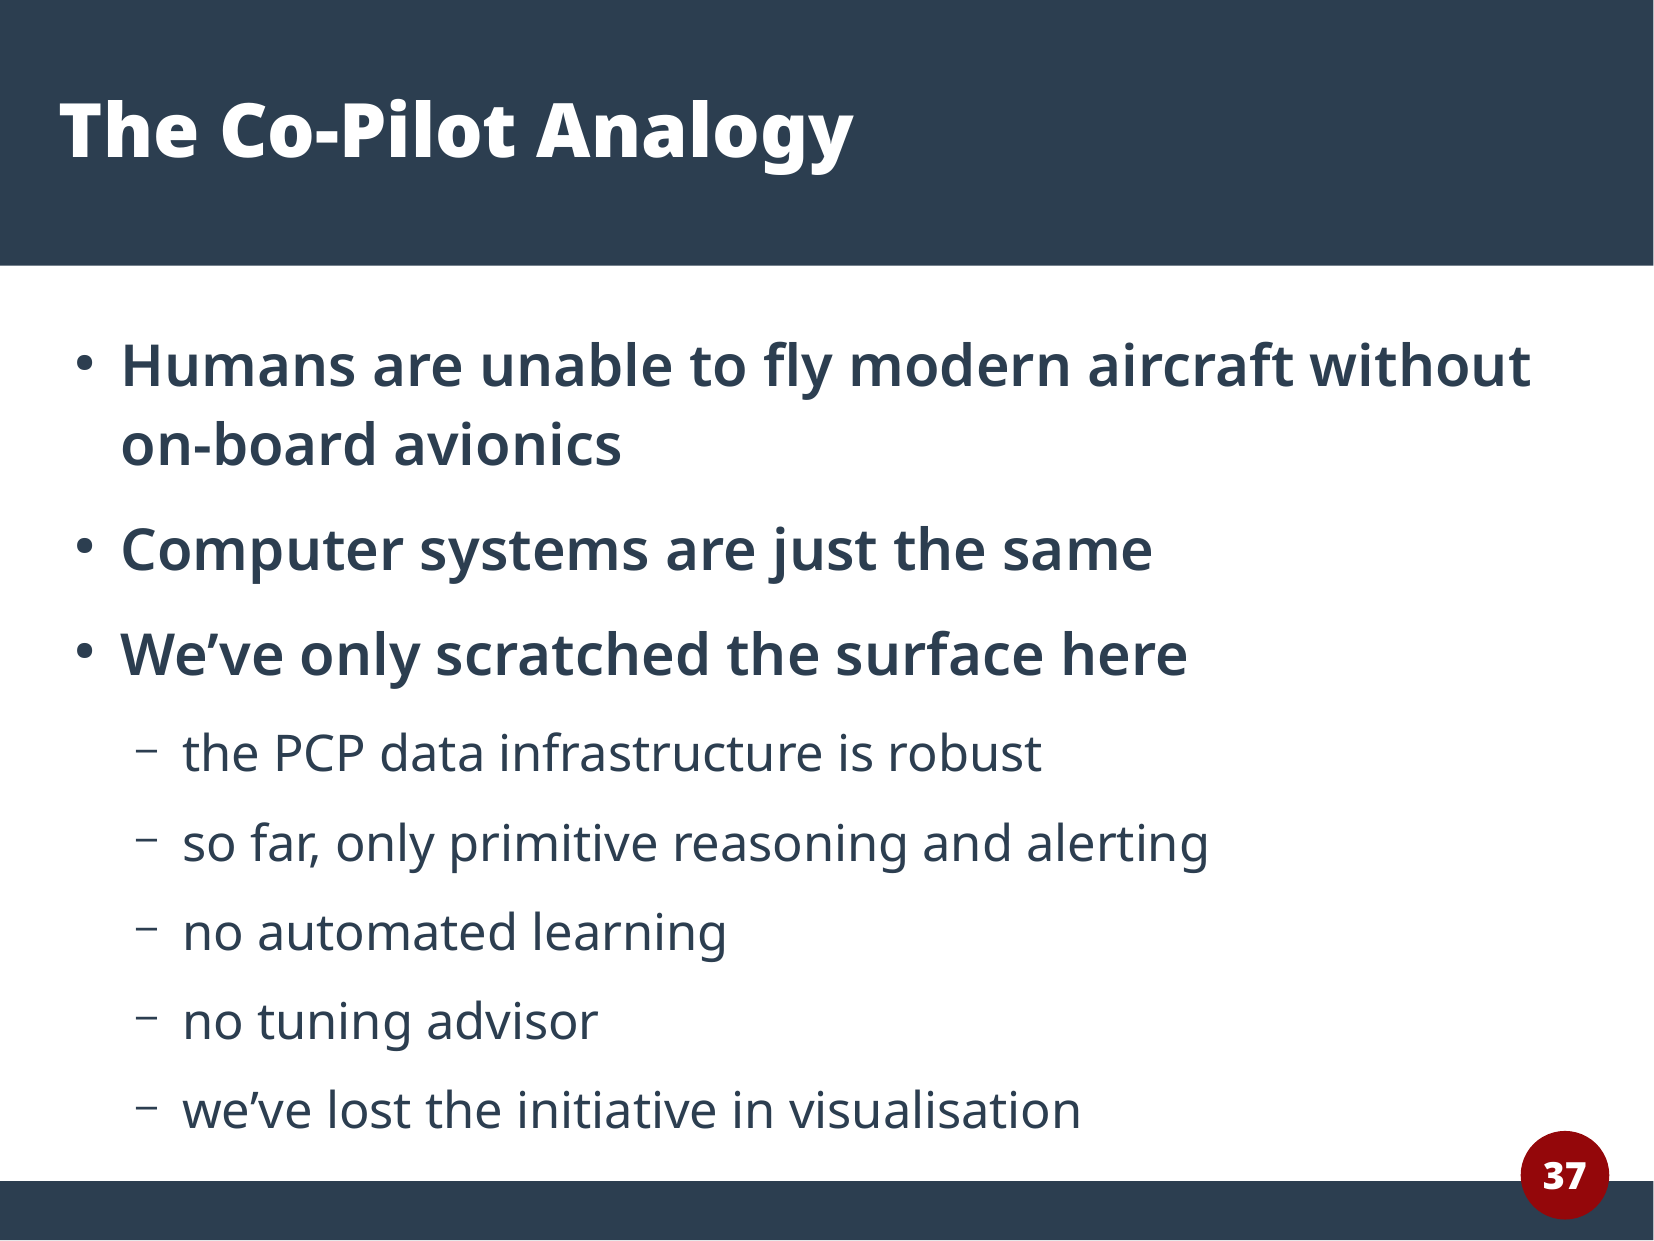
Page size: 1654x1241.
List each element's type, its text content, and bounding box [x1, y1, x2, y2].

title The Co-Pilot Analogy [59, 49, 1595, 207]
list Humans are unable to fly modern aircraft without on-board avionics Computer systems are just the same We’ve only scratched the surface here the PCP data infrastructure is robust so far, only primitive reasoning and alerting no automated learning no tuning advisor we’ve lost the initiative in visualisation [59, 324, 1595, 1152]
